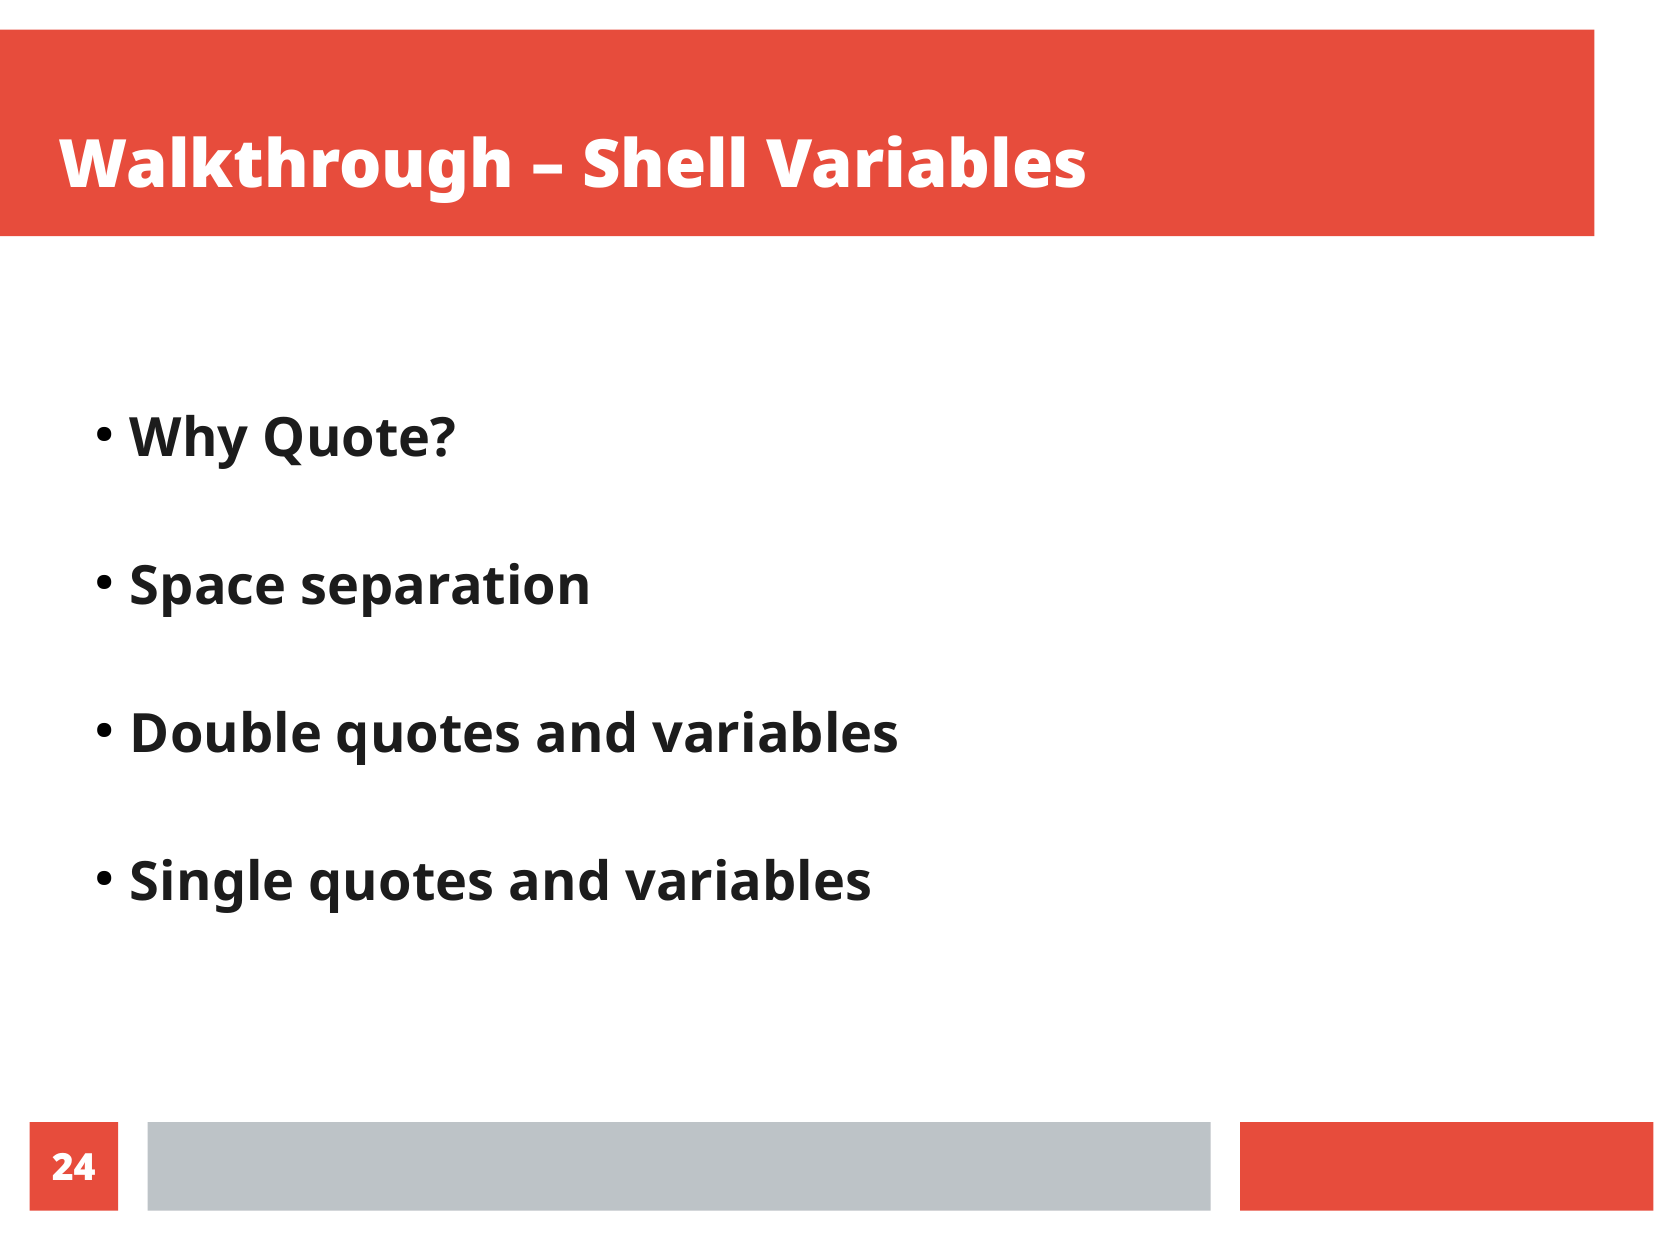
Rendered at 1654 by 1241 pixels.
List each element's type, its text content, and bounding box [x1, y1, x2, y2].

title Walkthrough – Shell Variables [59, 59, 1595, 207]
subtitle Why Quote? Space separation Double quotes and variables Single quotes and variables [59, 324, 1565, 1093]
